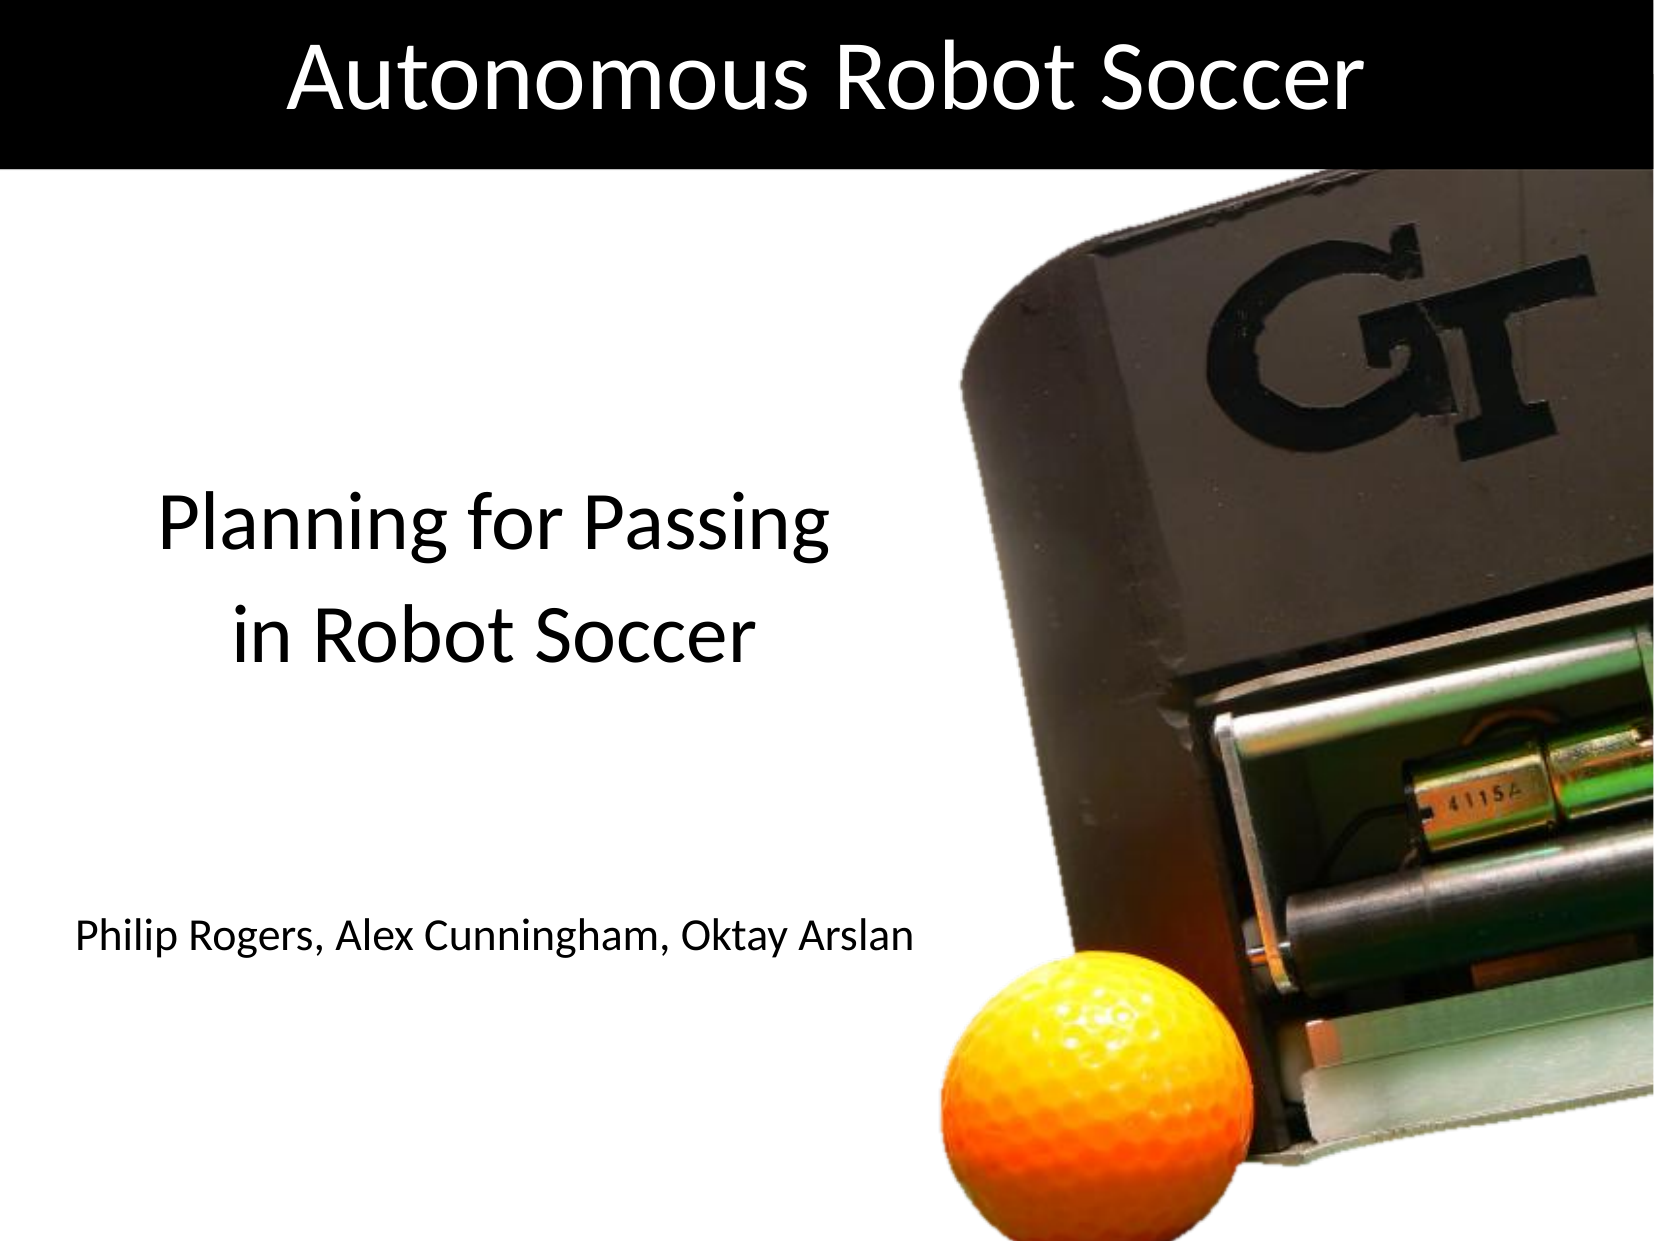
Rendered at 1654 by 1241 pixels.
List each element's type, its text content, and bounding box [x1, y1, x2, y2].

title Autonomous Robot Soccer [0, 0, 1654, 169]
list Philip Rogers, Alex Cunningham, Oktay Arslan [75, 916, 976, 1163]
list Planning for Passing in Robot Soccer [25, 487, 964, 713]
picture [862, 169, 1654, 1241]
